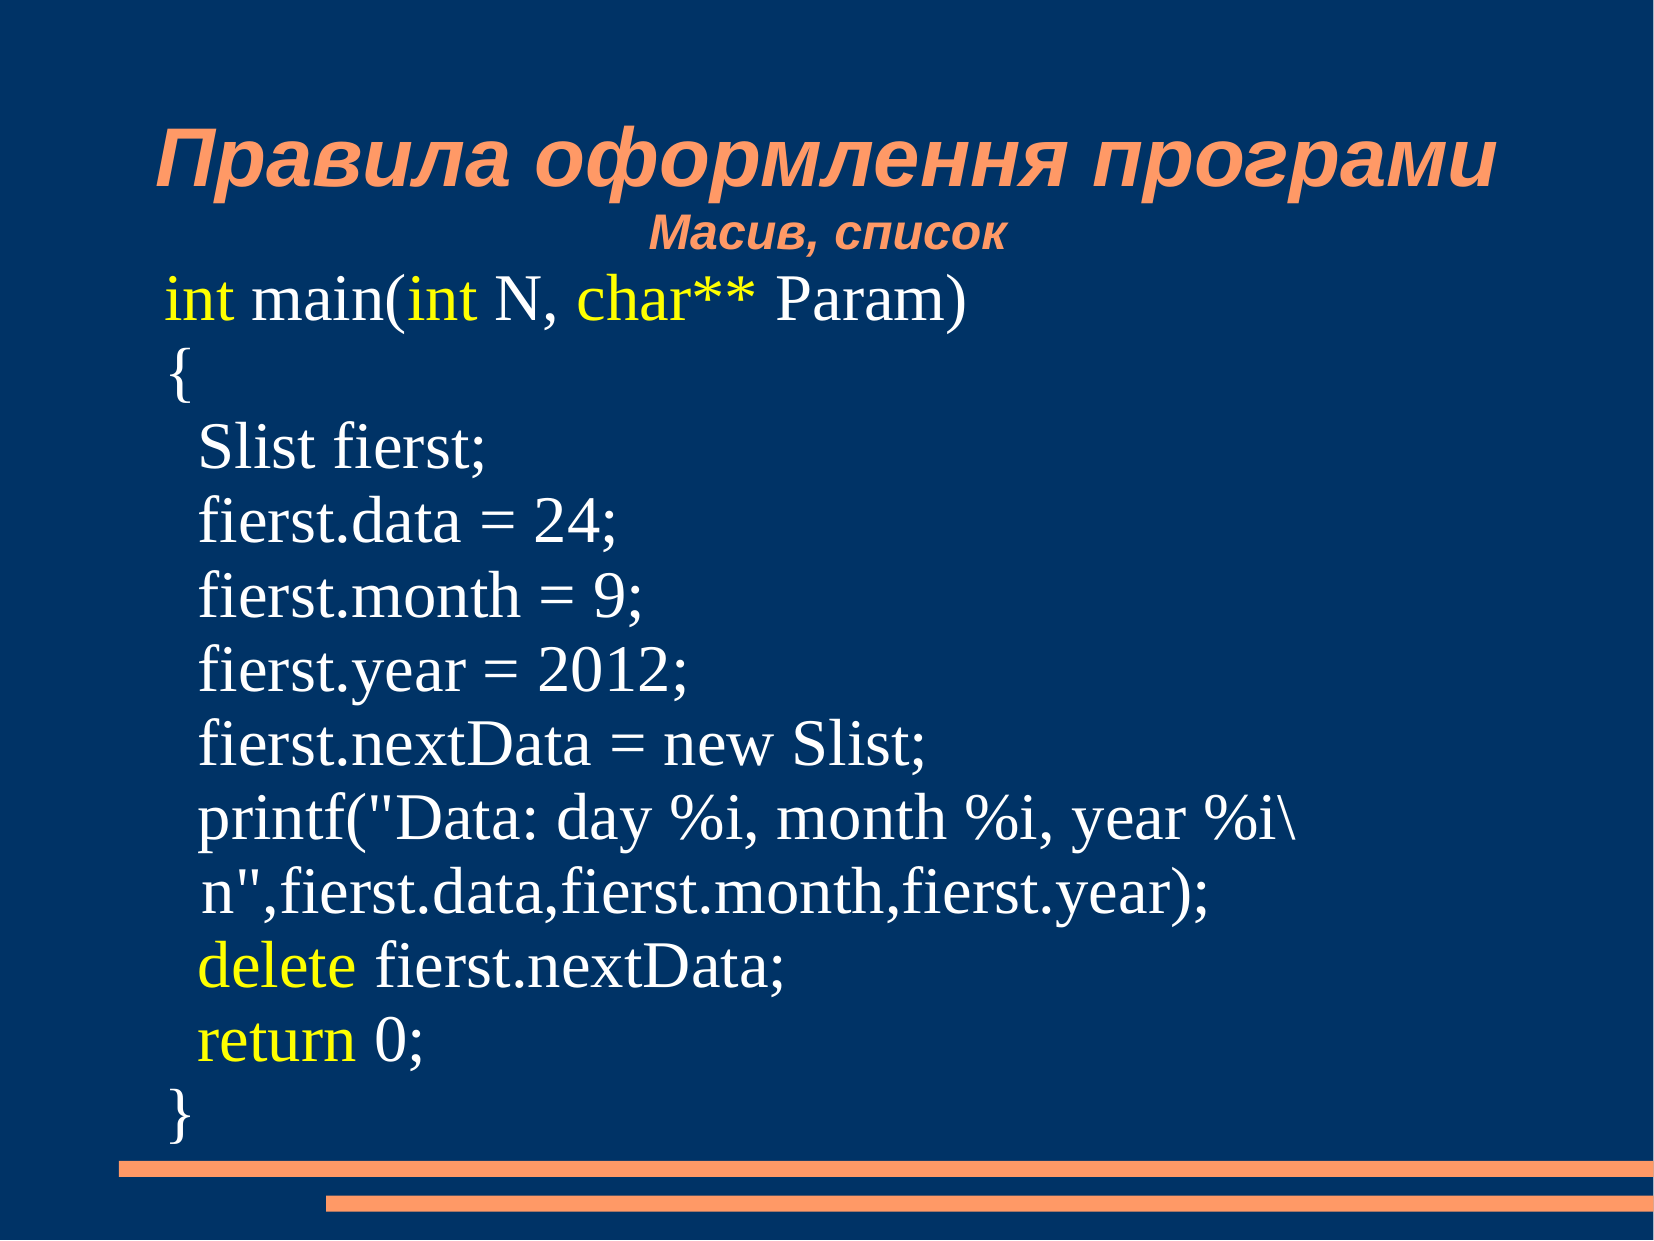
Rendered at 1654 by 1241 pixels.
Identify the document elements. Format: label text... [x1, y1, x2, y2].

list int main(int N, char** Param) { Slist fierst; fierst.data = 24; fierst.month = 9; fierst.year = 2012; fierst.nextData = new Slist; printf("Data: day %i, month %i, year %i\n",fierst.data,fierst.month,fierst.year); delete fierst.nextData; return 0; } [126, 261, 1566, 1150]
title Правила оформлення програми Масив, список [121, 46, 1534, 325]
